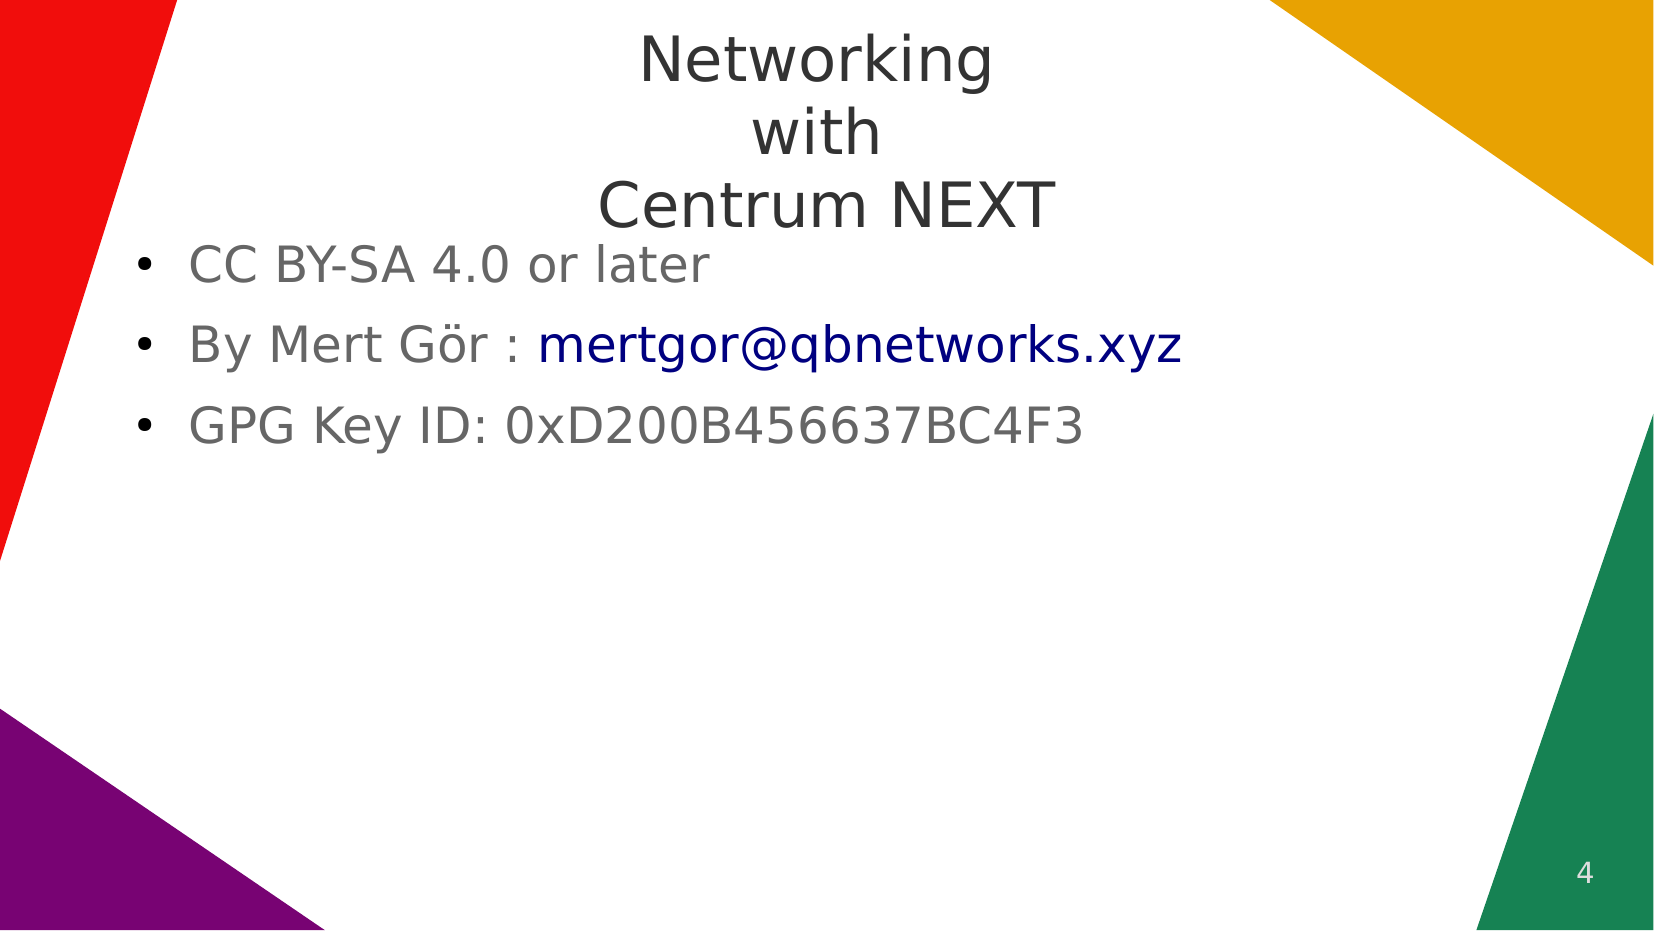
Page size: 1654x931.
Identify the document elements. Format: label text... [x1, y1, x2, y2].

list CC BY-SA 4.0 or later By Mert Gör : mertgor@qbnetworks.xyz GPG Key ID: 0xD200B456637BC4F3 [118, 236, 1536, 827]
title Networking with Centrum NEXT [118, 23, 1536, 236]
